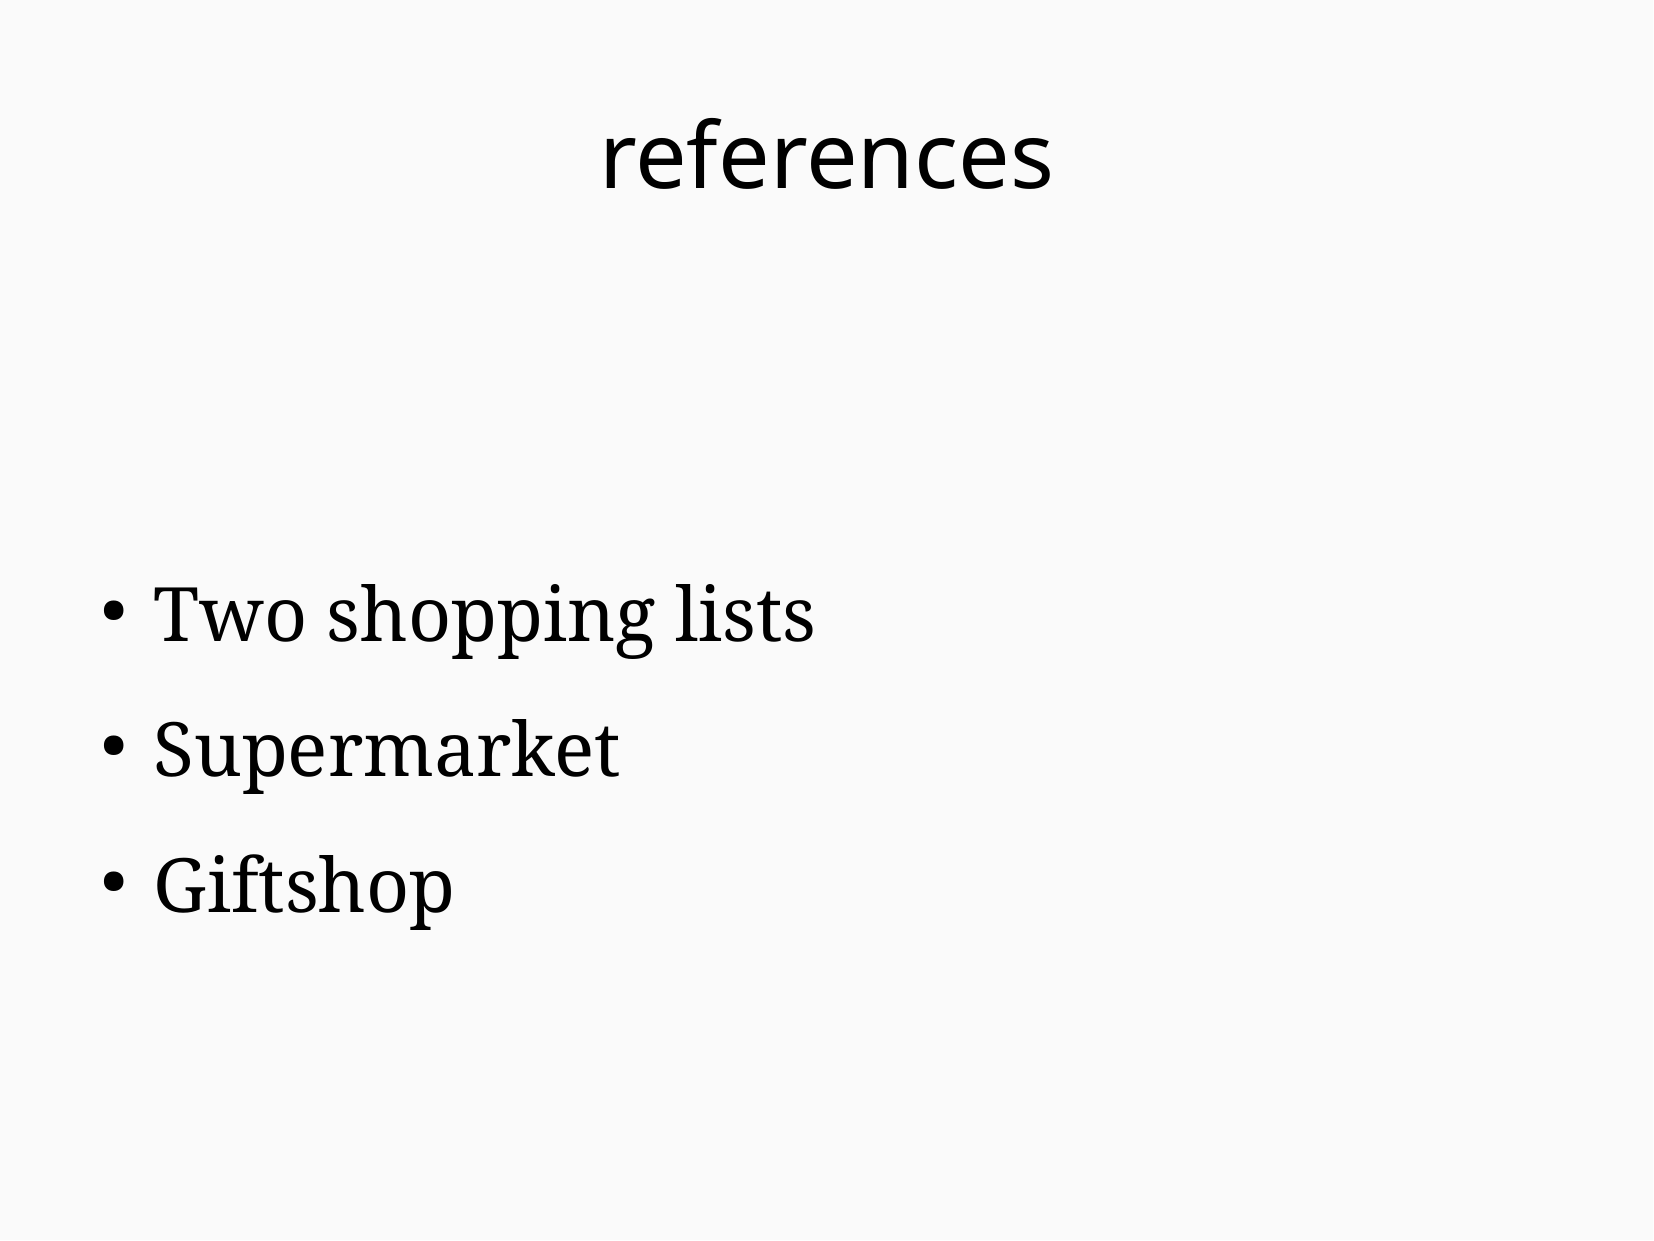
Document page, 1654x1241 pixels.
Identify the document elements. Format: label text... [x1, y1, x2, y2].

title references [82, 49, 1571, 257]
list Two shopping lists Supermarket Giftshop [82, 290, 1571, 1010]
